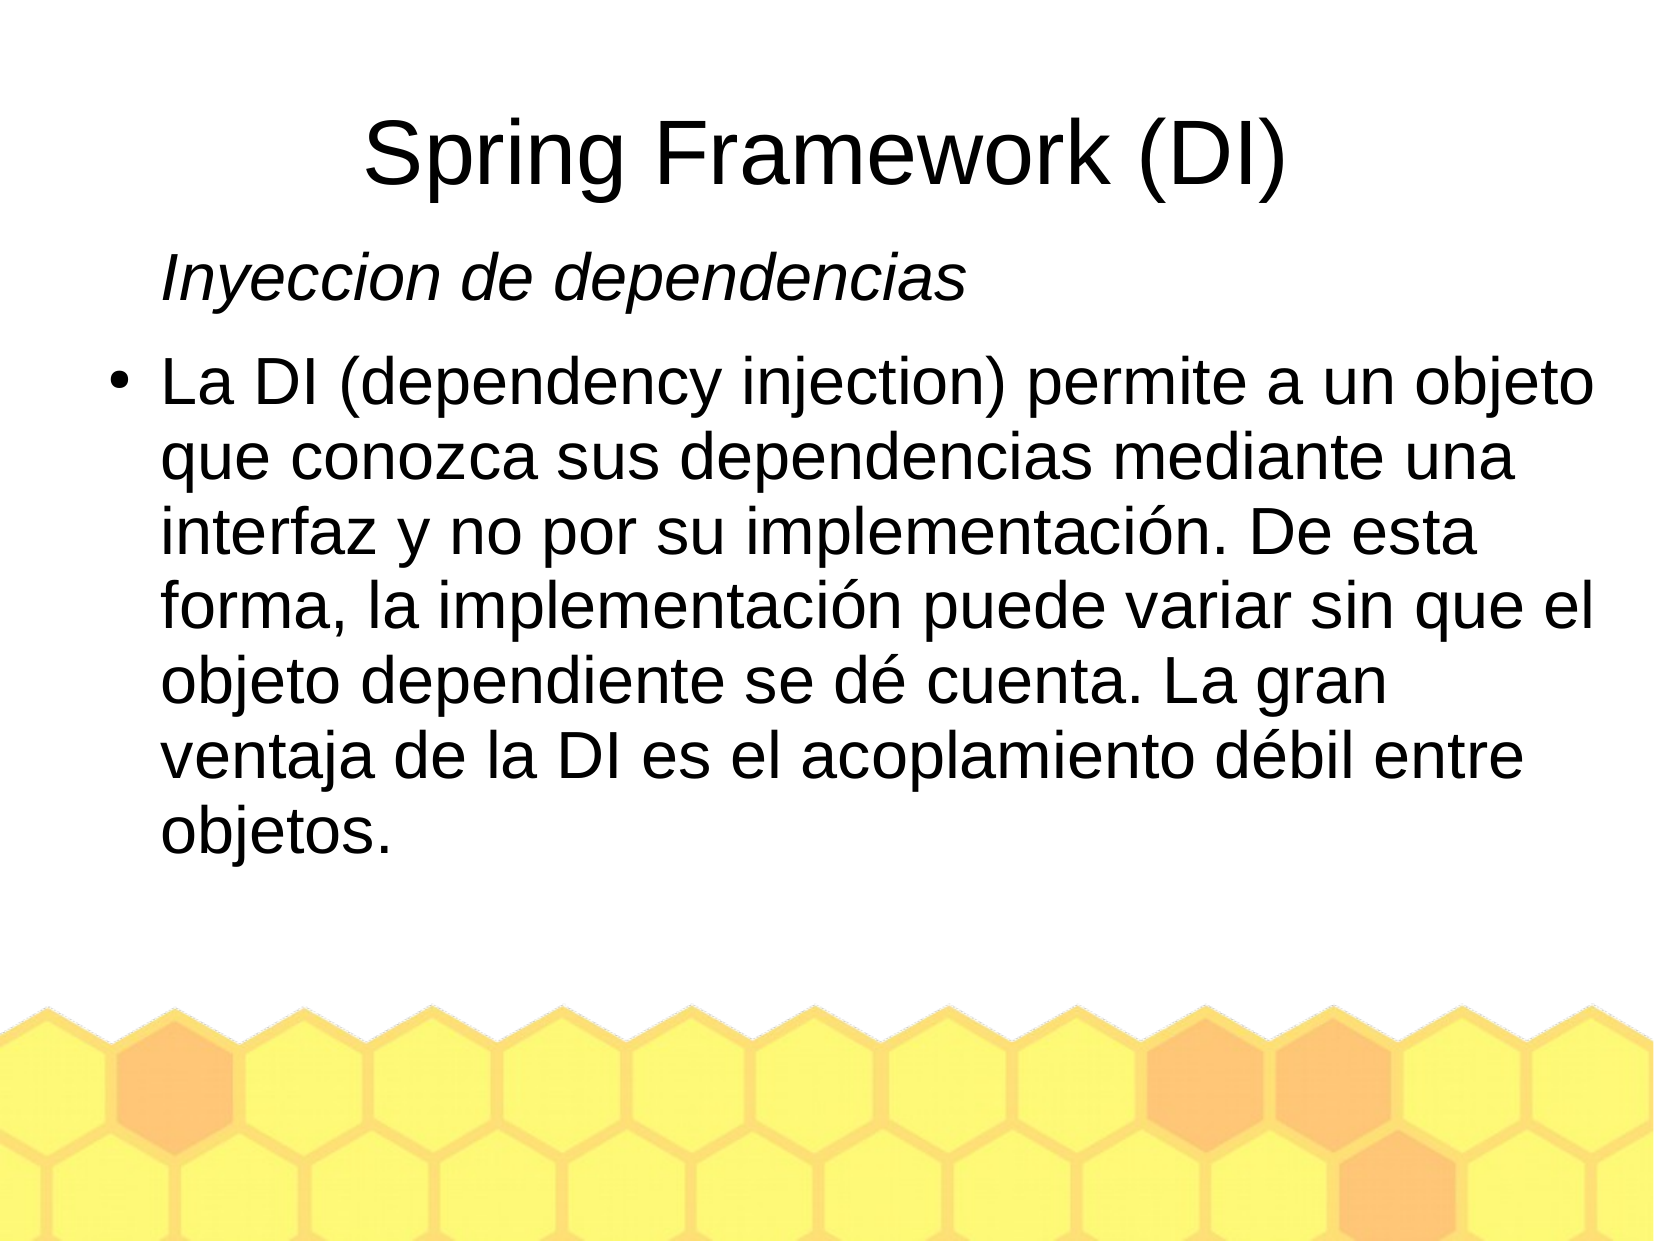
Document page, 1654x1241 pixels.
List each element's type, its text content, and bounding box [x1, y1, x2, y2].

title Spring Framework (DI) [82, 49, 1571, 257]
list Inyeccion de dependencias La DI (dependency injection) permite a un objeto que conozca sus dependencias mediante una interfaz y no por su implementación. De esta forma, la implementación puede variar sin que el objeto dependiente se dé cuenta. La gran ventaja de la DI es el acoplamiento débil entre objetos. [90, 240, 1606, 960]
picture [0, 1001, 1654, 1241]
